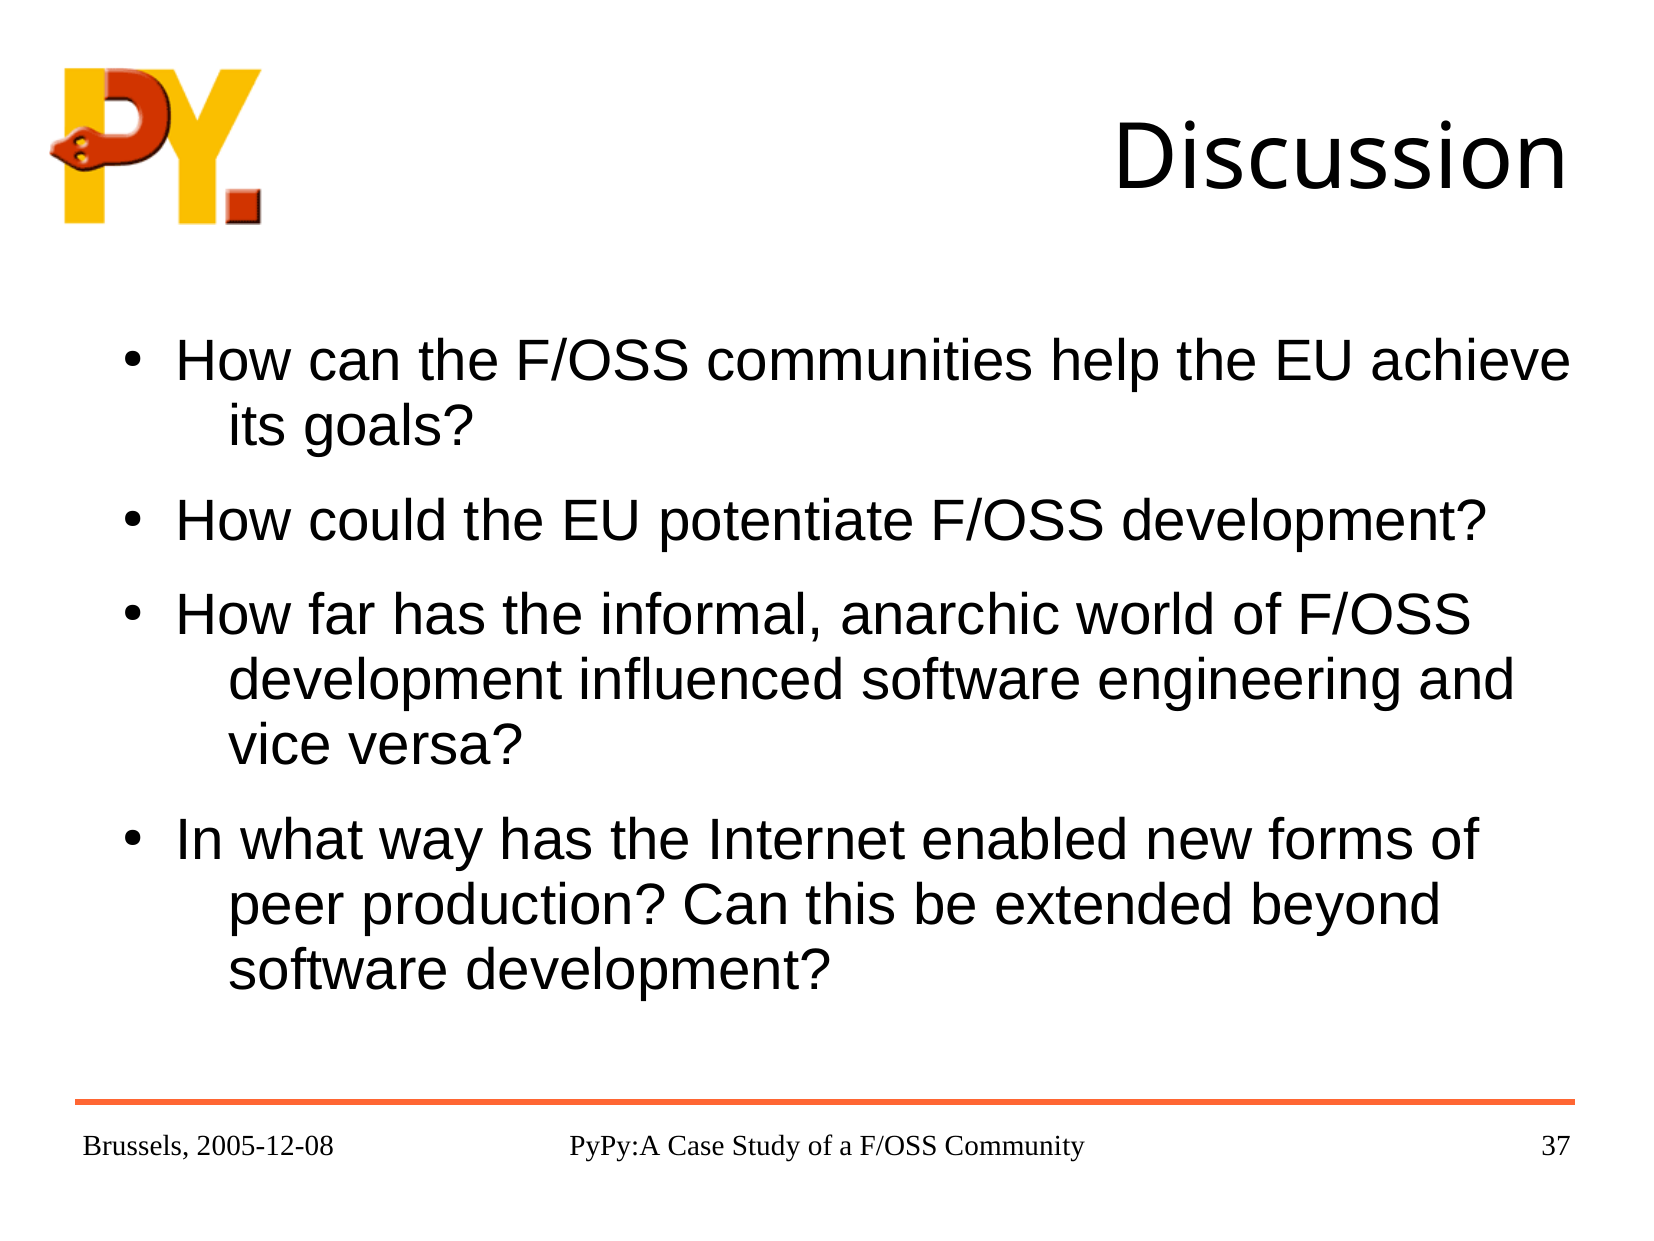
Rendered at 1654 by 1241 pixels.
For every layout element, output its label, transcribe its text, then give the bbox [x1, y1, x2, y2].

list How can the F/OSS communities help the EU achieve its goals? How could the EU potentiate F/OSS development? How far has the informal, anarchic world of F/OSS development influenced software engineering and vice versa? In what way has the Internet enabled new forms of peer production? Can this be extended beyond software development? [86, 327, 1576, 1051]
picture [49, 67, 263, 225]
title Discussion [337, 49, 1571, 257]
